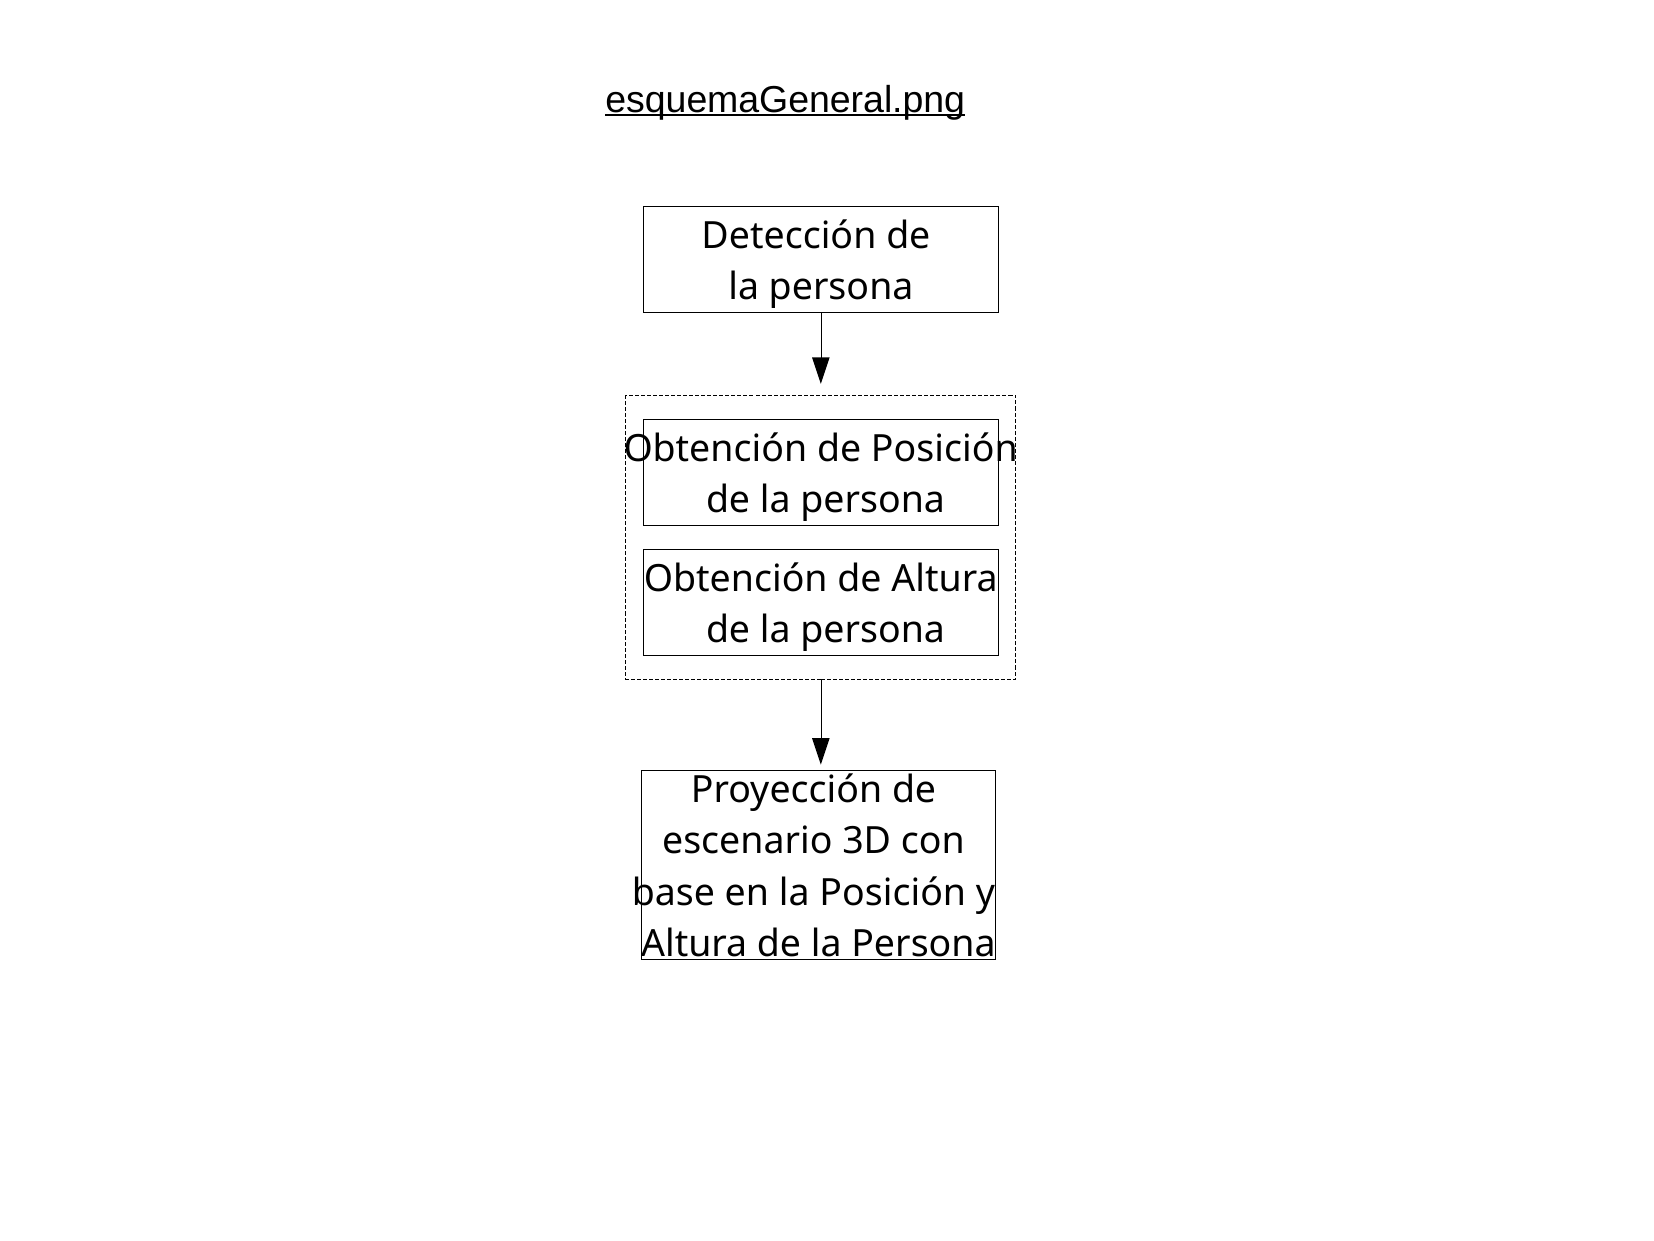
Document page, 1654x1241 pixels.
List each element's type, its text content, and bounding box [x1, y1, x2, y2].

text_box [629, 437, 643, 458]
text_box Detección de la persona [643, 206, 999, 313]
text_box Obtención de Altura de la persona [643, 549, 999, 656]
text_box [625, 395, 1016, 680]
text_box esquemaGeneral.png [590, 70, 980, 128]
text_box Obtención de Posición de la persona [643, 419, 999, 526]
text_box Proyección de escenario 3D con base en la Posición y Altura de la Persona [641, 770, 996, 960]
